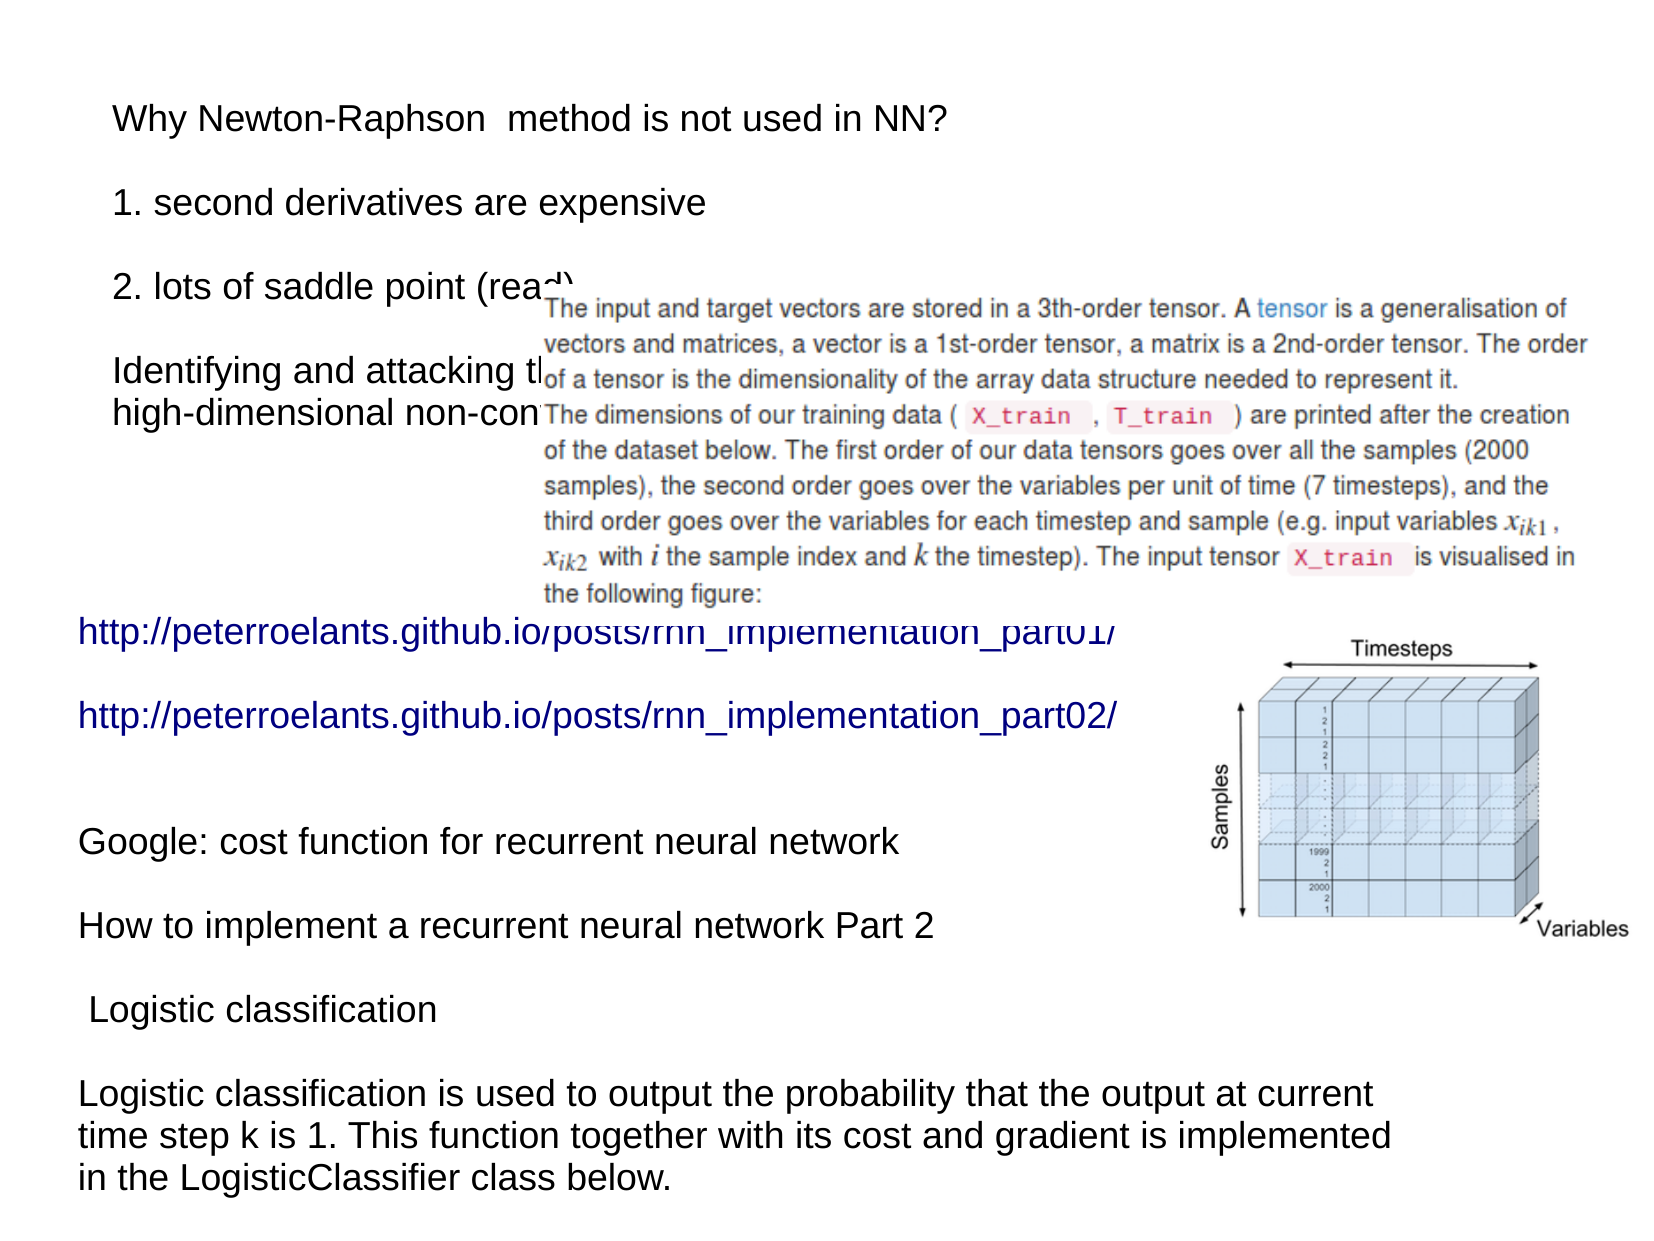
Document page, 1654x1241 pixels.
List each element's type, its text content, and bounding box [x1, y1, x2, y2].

text_box Why Newton-Raphson method is not used in NN? 1. second derivatives are expensive 2. lots of saddle point (read) Identifying and attacking the saddle point problem in high-dimensional non-convex optimization [97, 90, 991, 525]
picture [541, 284, 1636, 946]
text_box http://peterroelants.github.io/posts/rnn_implementation_part01/ http://peterroelants.github.io/posts/rnn_implementation_part02/ Google: cost function for recurrent neural network How to implement a recurrent neural network Part 2 Logistic classification Logistic classification is used to output the probability that the output at current time step k is 1. This function together with its cost and gradient is implemented in the LogisticClassifier class below. [63, 603, 1441, 1241]
